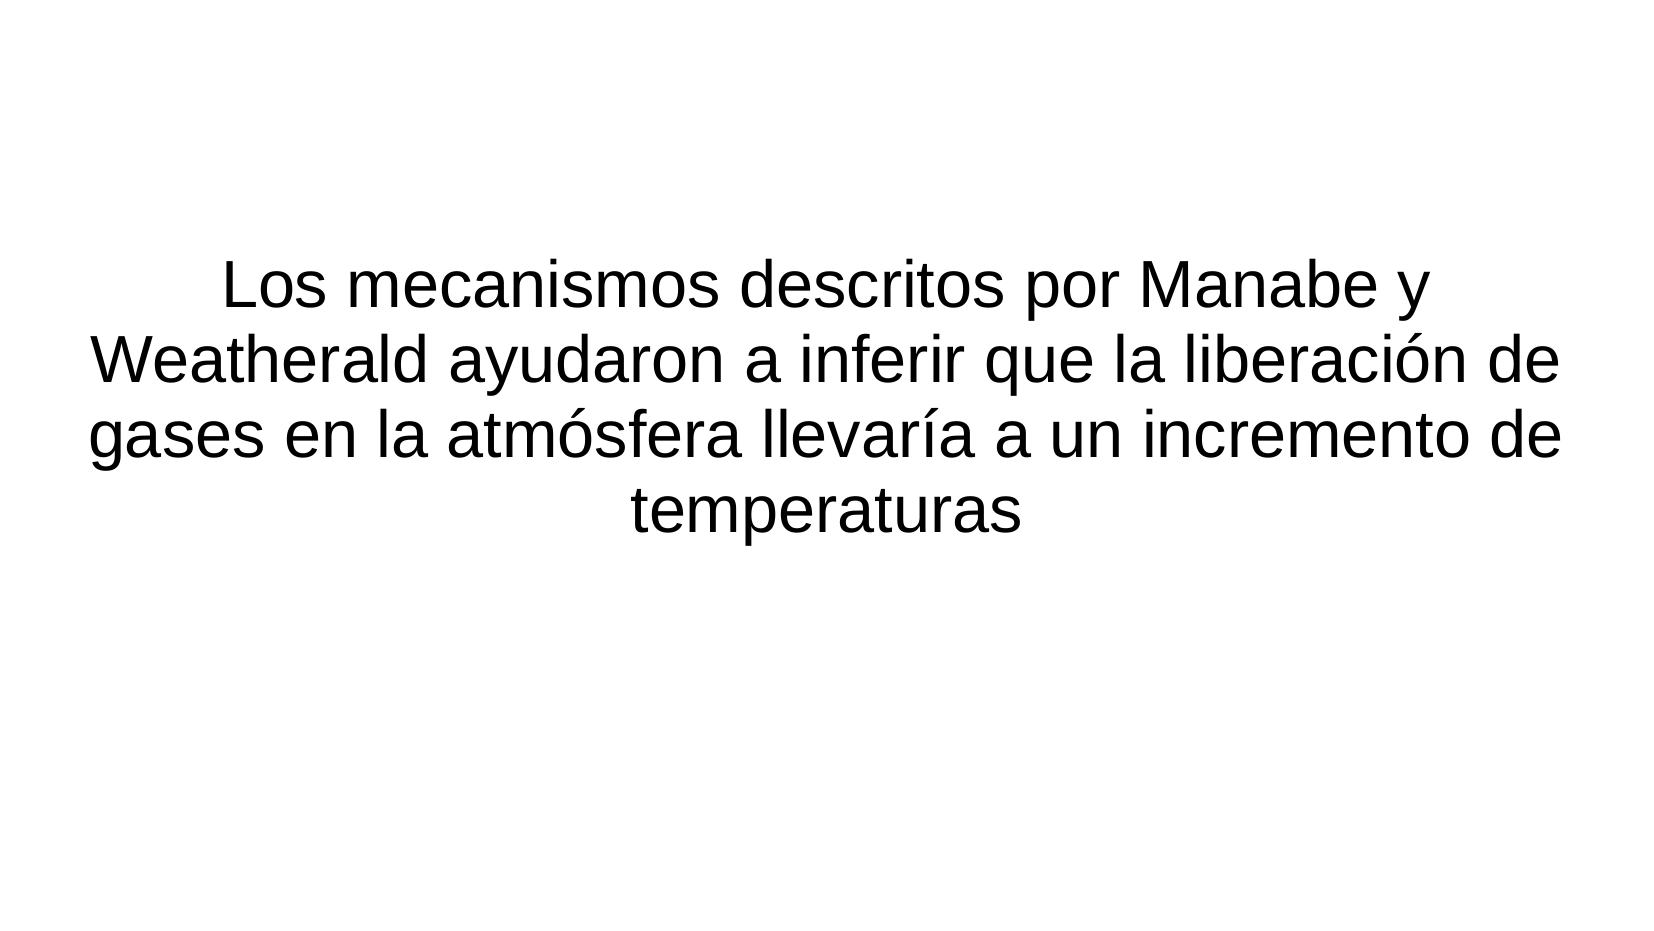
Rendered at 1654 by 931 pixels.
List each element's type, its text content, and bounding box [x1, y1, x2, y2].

subtitle Los mecanismos descritos por Manabe y Weatherald ayudaron a inferir que la liberación de gases en la atmósfera llevaría a un incremento de temperaturas [82, 37, 1571, 757]
